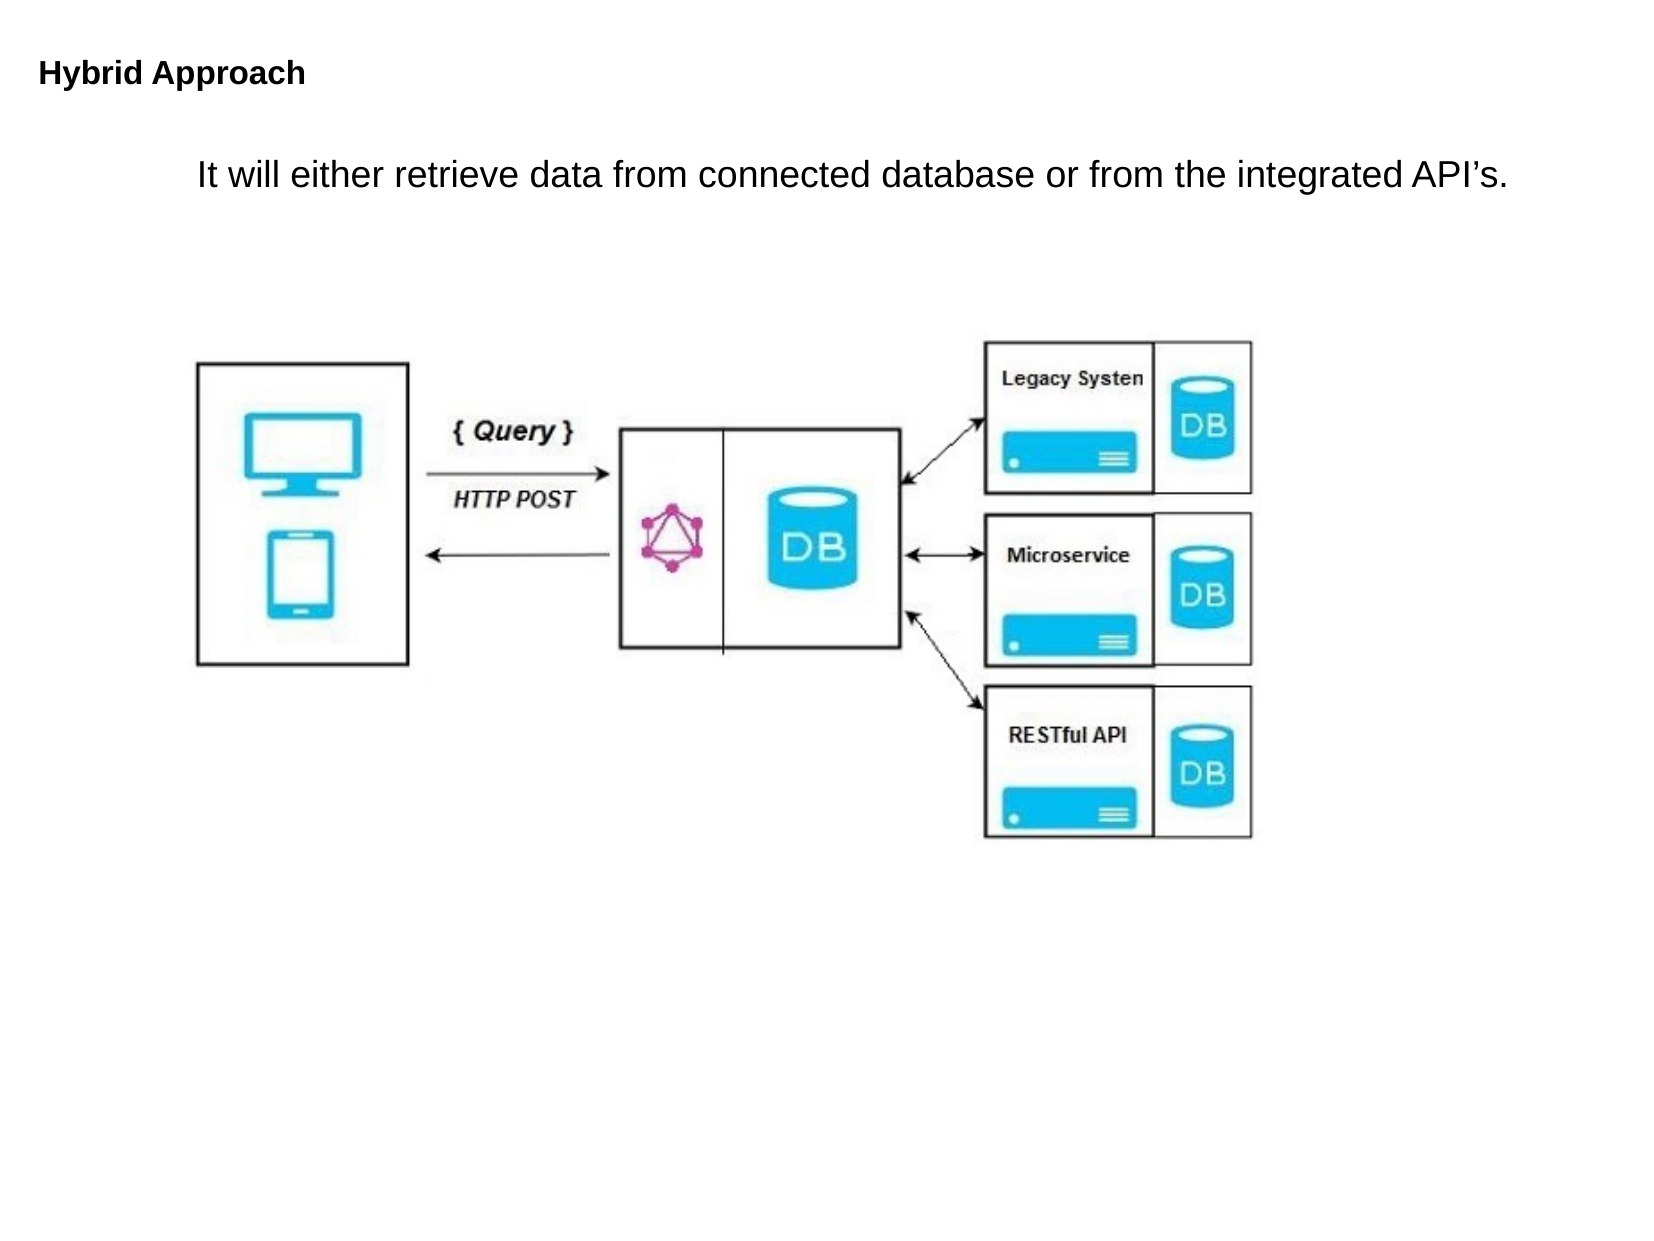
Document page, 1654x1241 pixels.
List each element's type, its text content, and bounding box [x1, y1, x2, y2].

text_box Hybrid Approach [23, 47, 355, 148]
picture [188, 330, 1261, 854]
text_box It will either retrieve data from connected database or from the integrated API’s. [182, 145, 1595, 287]
